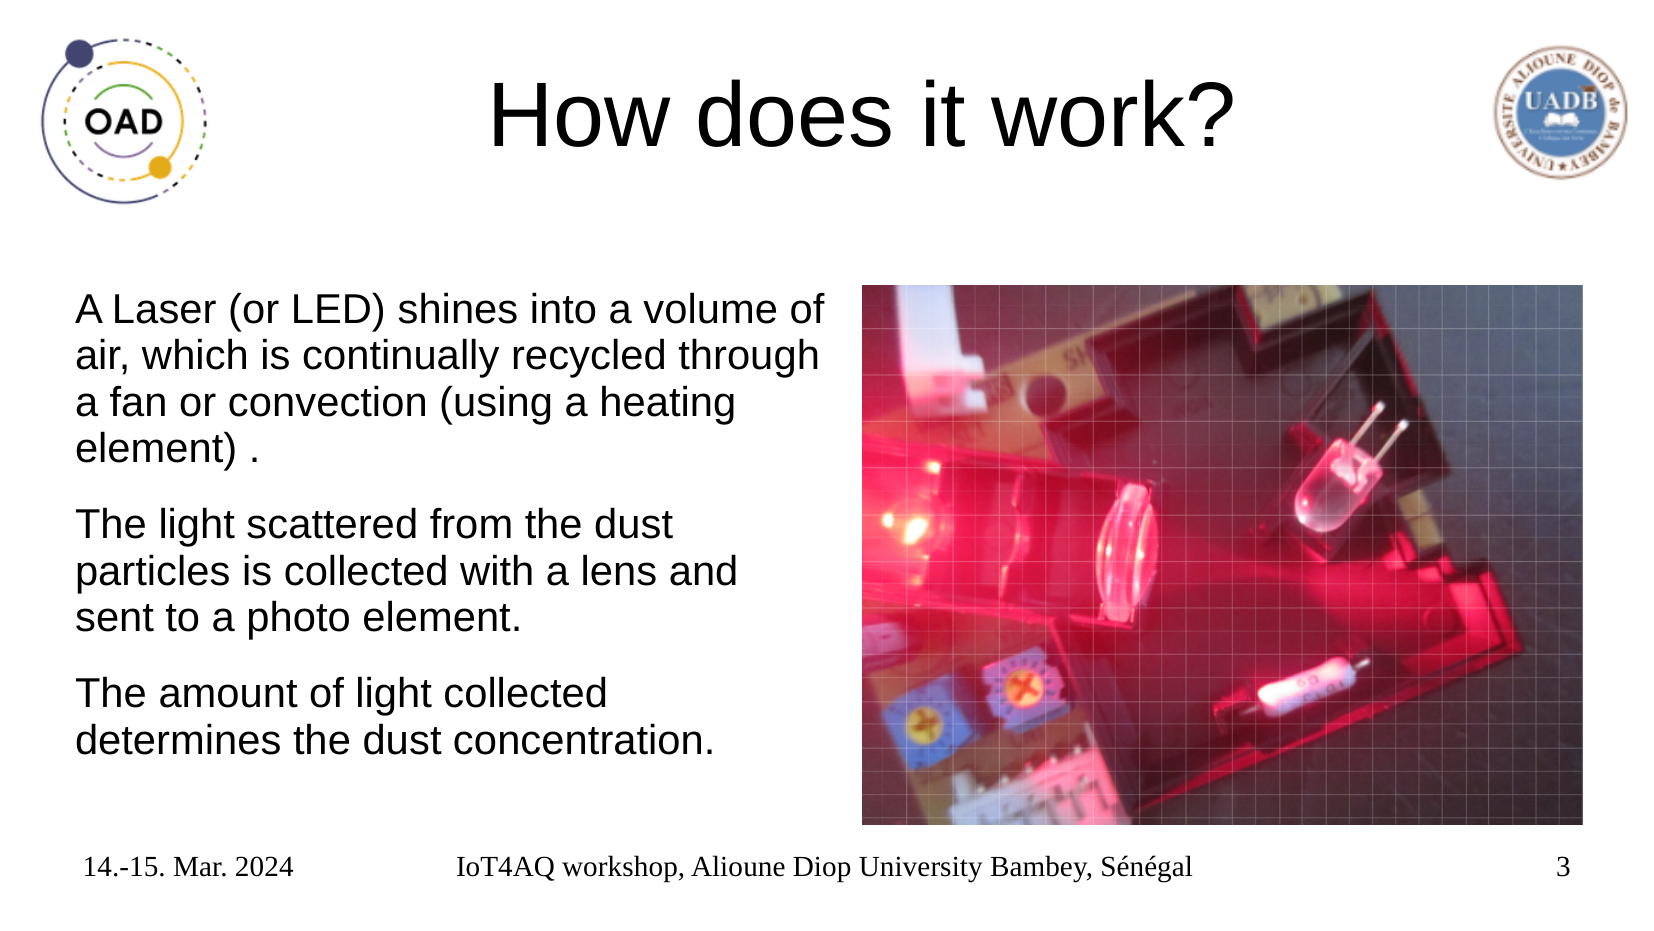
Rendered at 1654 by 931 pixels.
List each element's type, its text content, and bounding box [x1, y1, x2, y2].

list A Laser (or LED) shines into a volume of air, which is continually recycled through a fan or convection (using a heating element) . The light scattered from the dust particles is collected with a lens and sent to a photo element. The amount of light collected determines the dust concentration. [75, 285, 826, 826]
picture [1482, 37, 1641, 188]
title How does it work? [278, 37, 1446, 193]
picture [862, 285, 1583, 825]
picture [0, 24, 242, 225]
